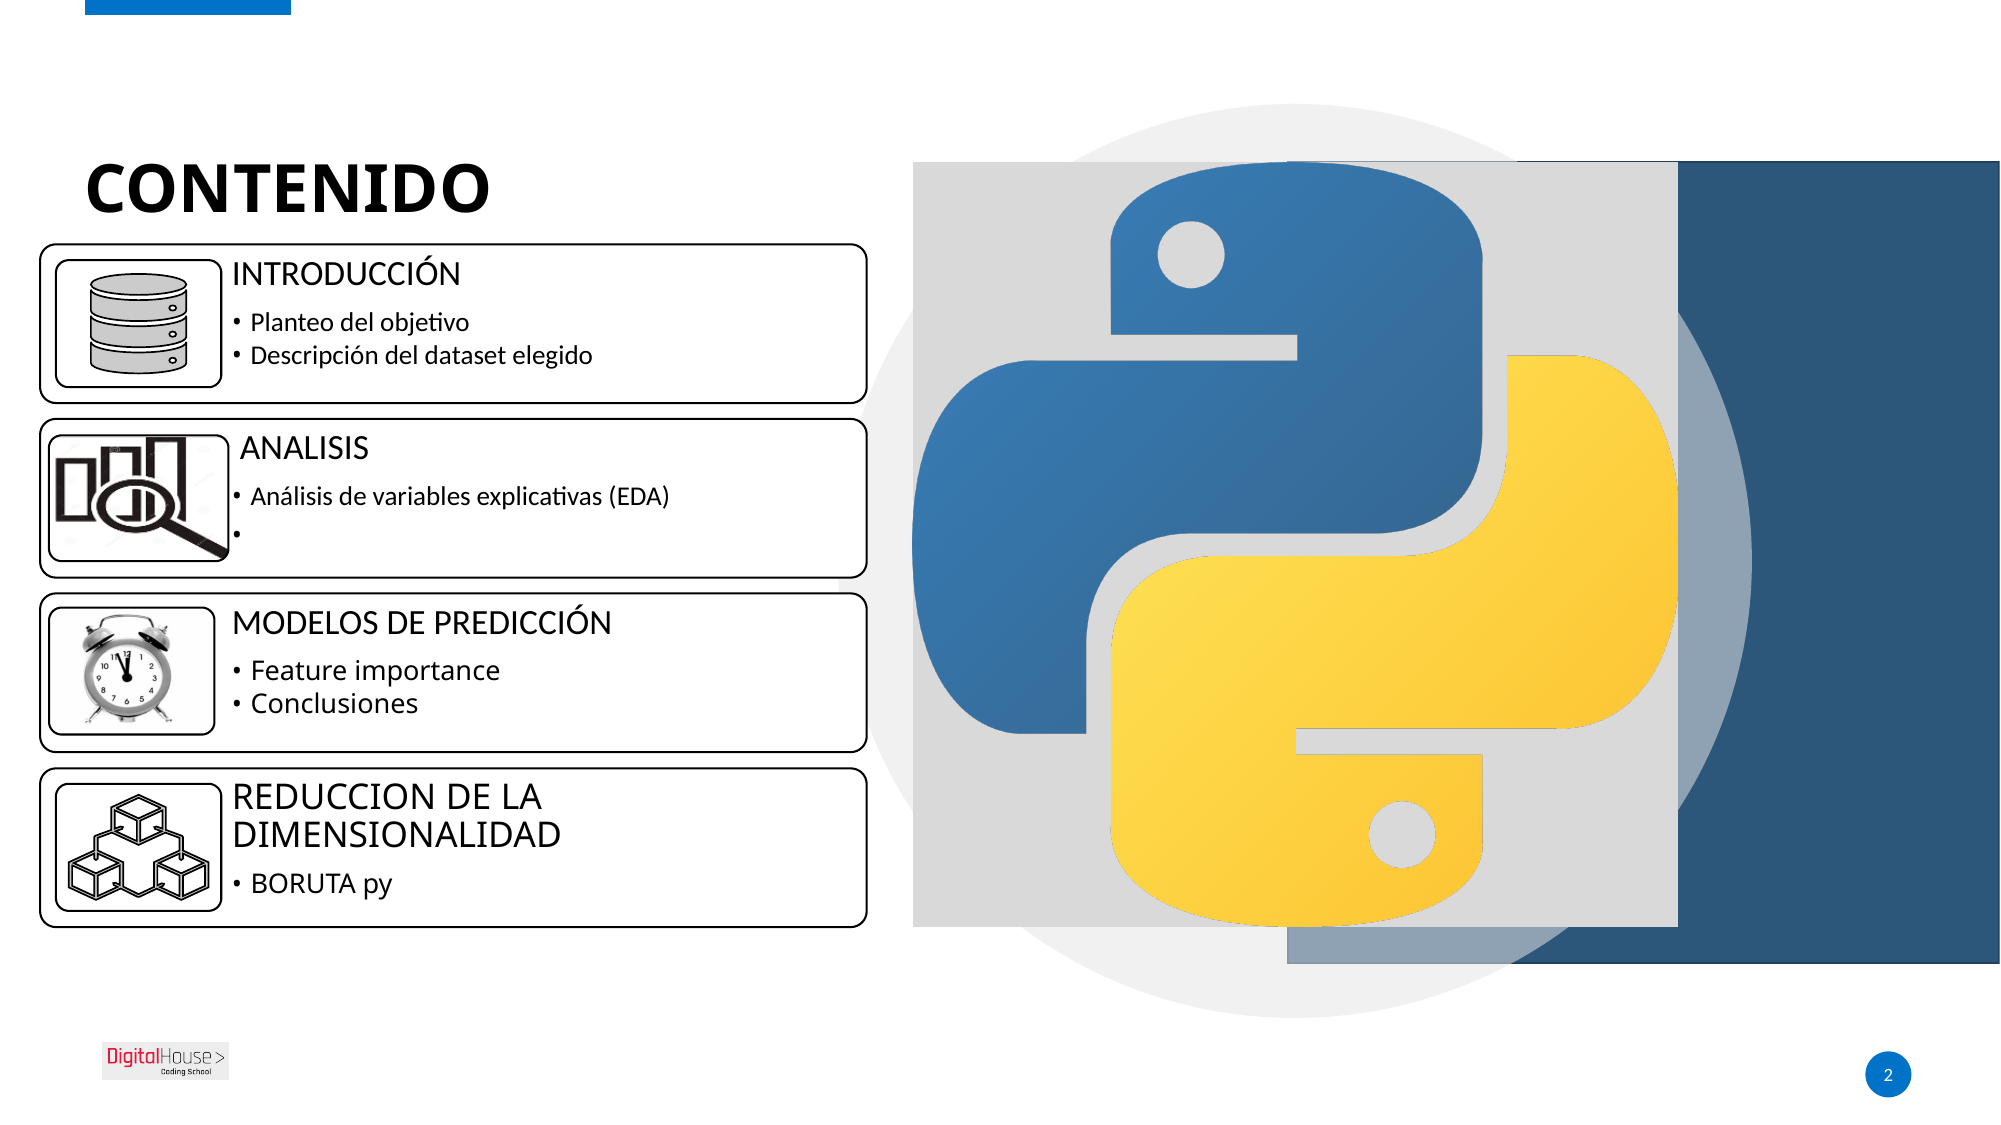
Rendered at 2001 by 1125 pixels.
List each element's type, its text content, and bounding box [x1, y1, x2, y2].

text_box [55, 783, 222, 911]
text_box MODELOS DE PREDICCIÓN Feature importance Conclusiones [40, 593, 867, 753]
text_box ANALISIS Análisis de variables explicativas (EDA) [40, 418, 867, 578]
picture [912, 162, 1678, 928]
text_box REDUCCION DE LA DIMENSIONALIDAD BORUTA py [40, 768, 867, 928]
text_box [48, 435, 229, 562]
text_box [49, 607, 215, 735]
text_box [1864, 1059, 1913, 1090]
text_box INTRODUCCIÓN Planteo del objetivo Descripción del dataset elegido [40, 244, 867, 404]
text_box [55, 260, 222, 388]
title contenido [84, 81, 895, 300]
